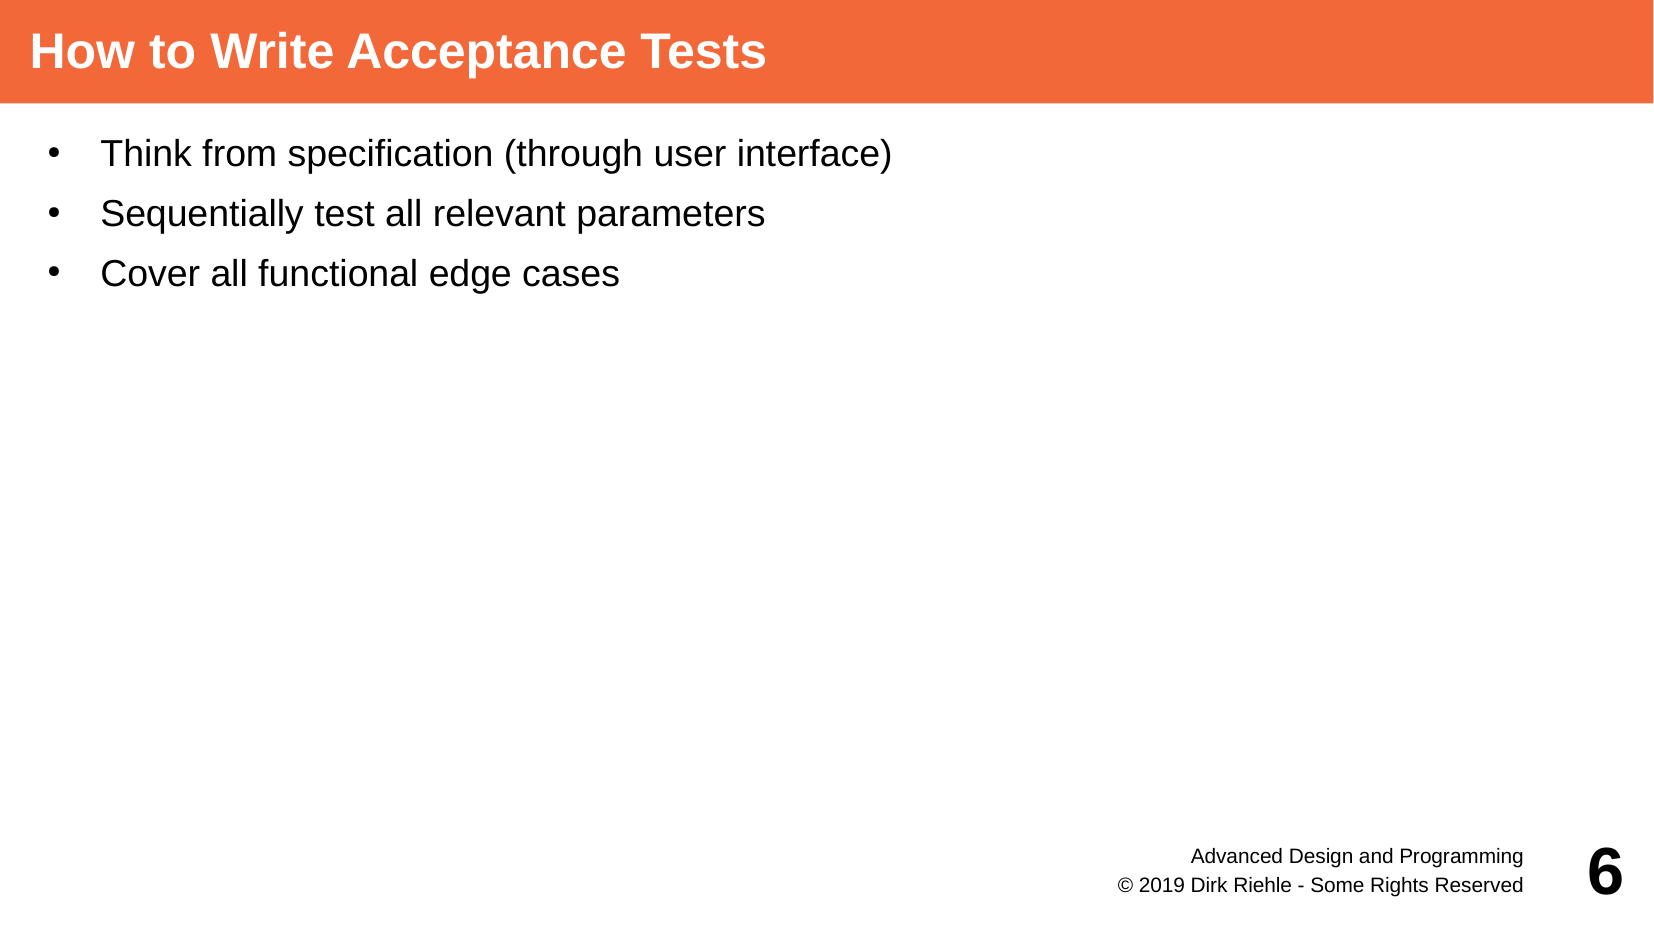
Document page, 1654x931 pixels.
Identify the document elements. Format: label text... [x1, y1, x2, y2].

list Think from specification (through user interface) Sequentially test all relevant parameters Cover all functional edge cases [29, 132, 1625, 813]
title How to Write Acceptance Tests [0, 0, 1654, 104]
